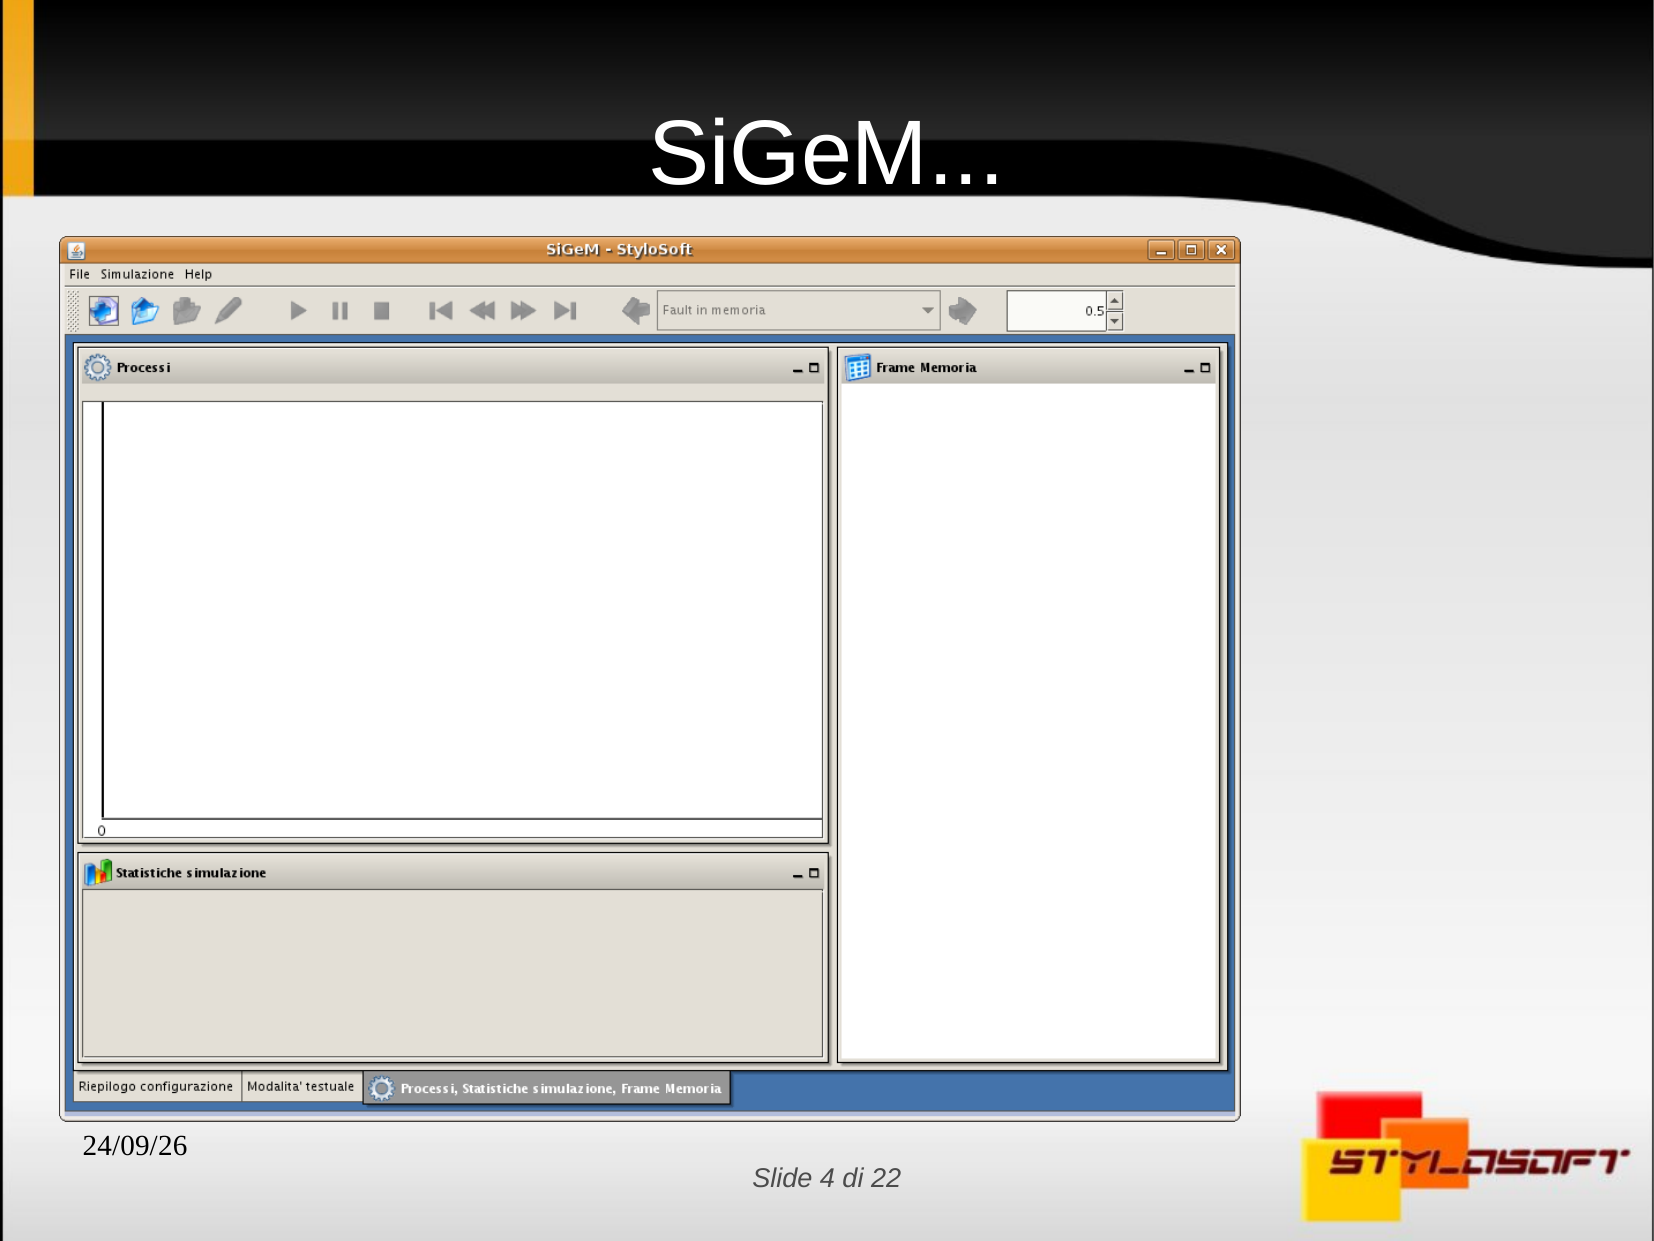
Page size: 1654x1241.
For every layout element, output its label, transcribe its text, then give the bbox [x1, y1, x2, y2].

text_box Slide <numero> di 22 [0, 1156, 1654, 1241]
title SiGeM... [82, 56, 1571, 250]
picture [0, 0, 1654, 1156]
